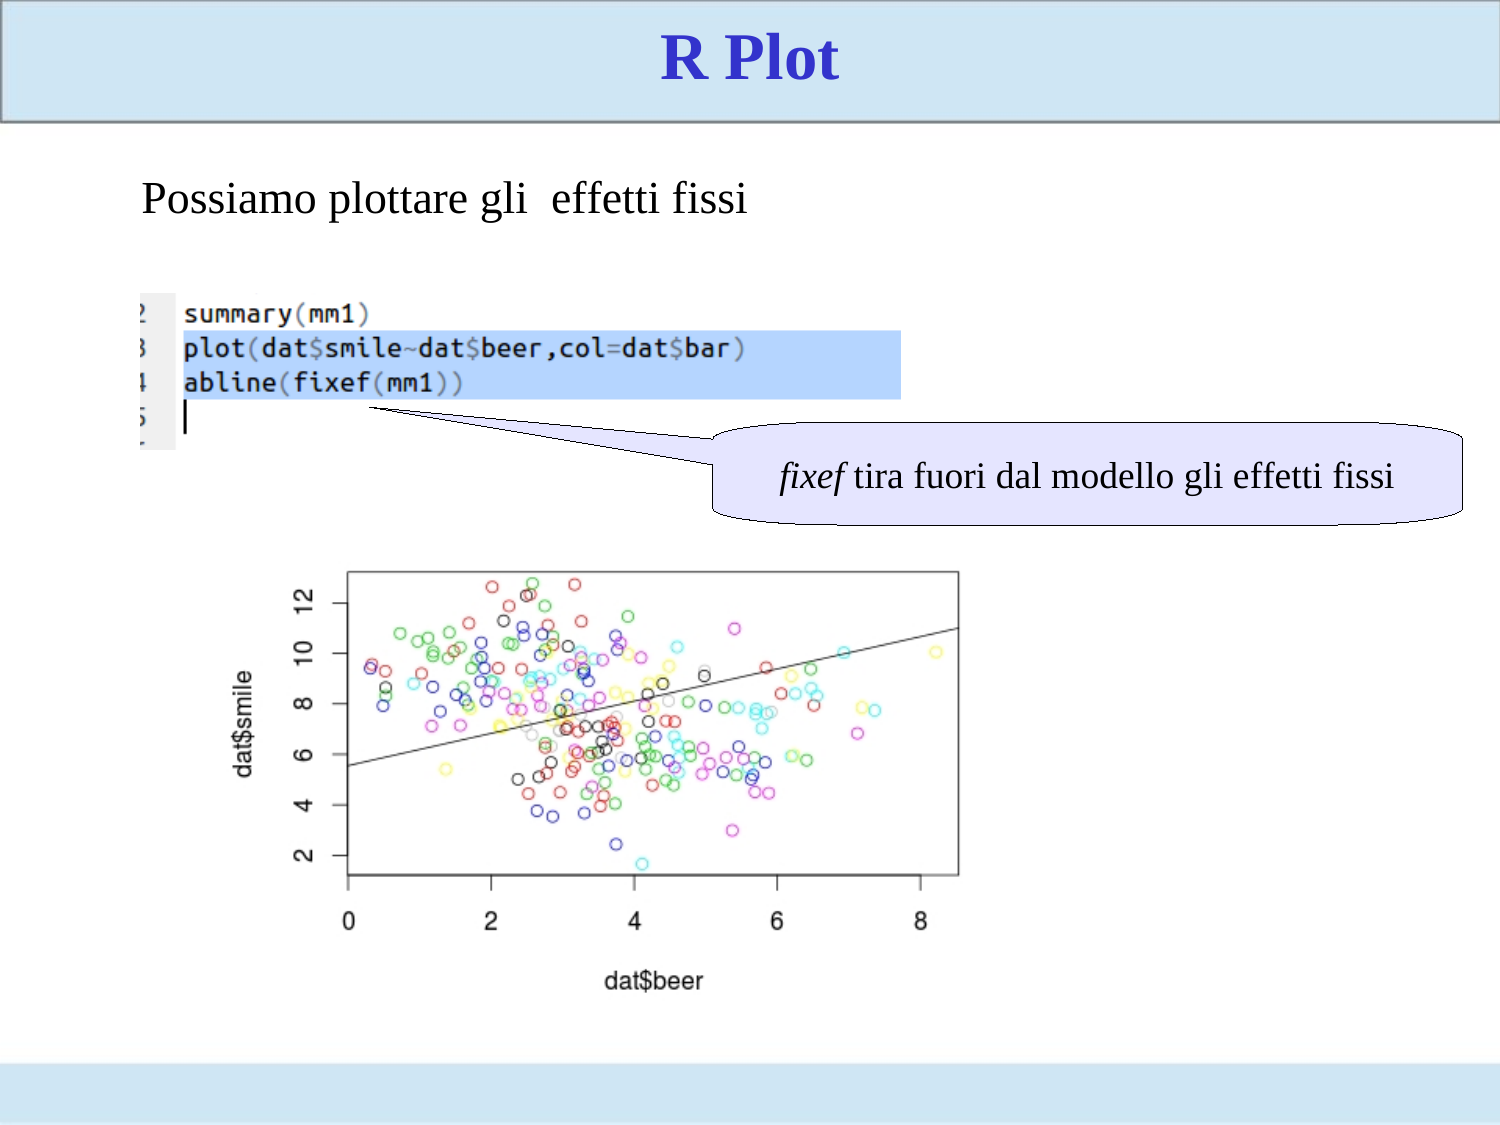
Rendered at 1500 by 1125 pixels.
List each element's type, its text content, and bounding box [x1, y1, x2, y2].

text_box Possiamo plottare gli effetti fissi [96, 126, 1463, 231]
text_box fixef tira fuori dal modello gli effetti fissi [369, 407, 1463, 526]
picture [0, 0, 1500, 1125]
title R Plot [112, 0, 1388, 126]
